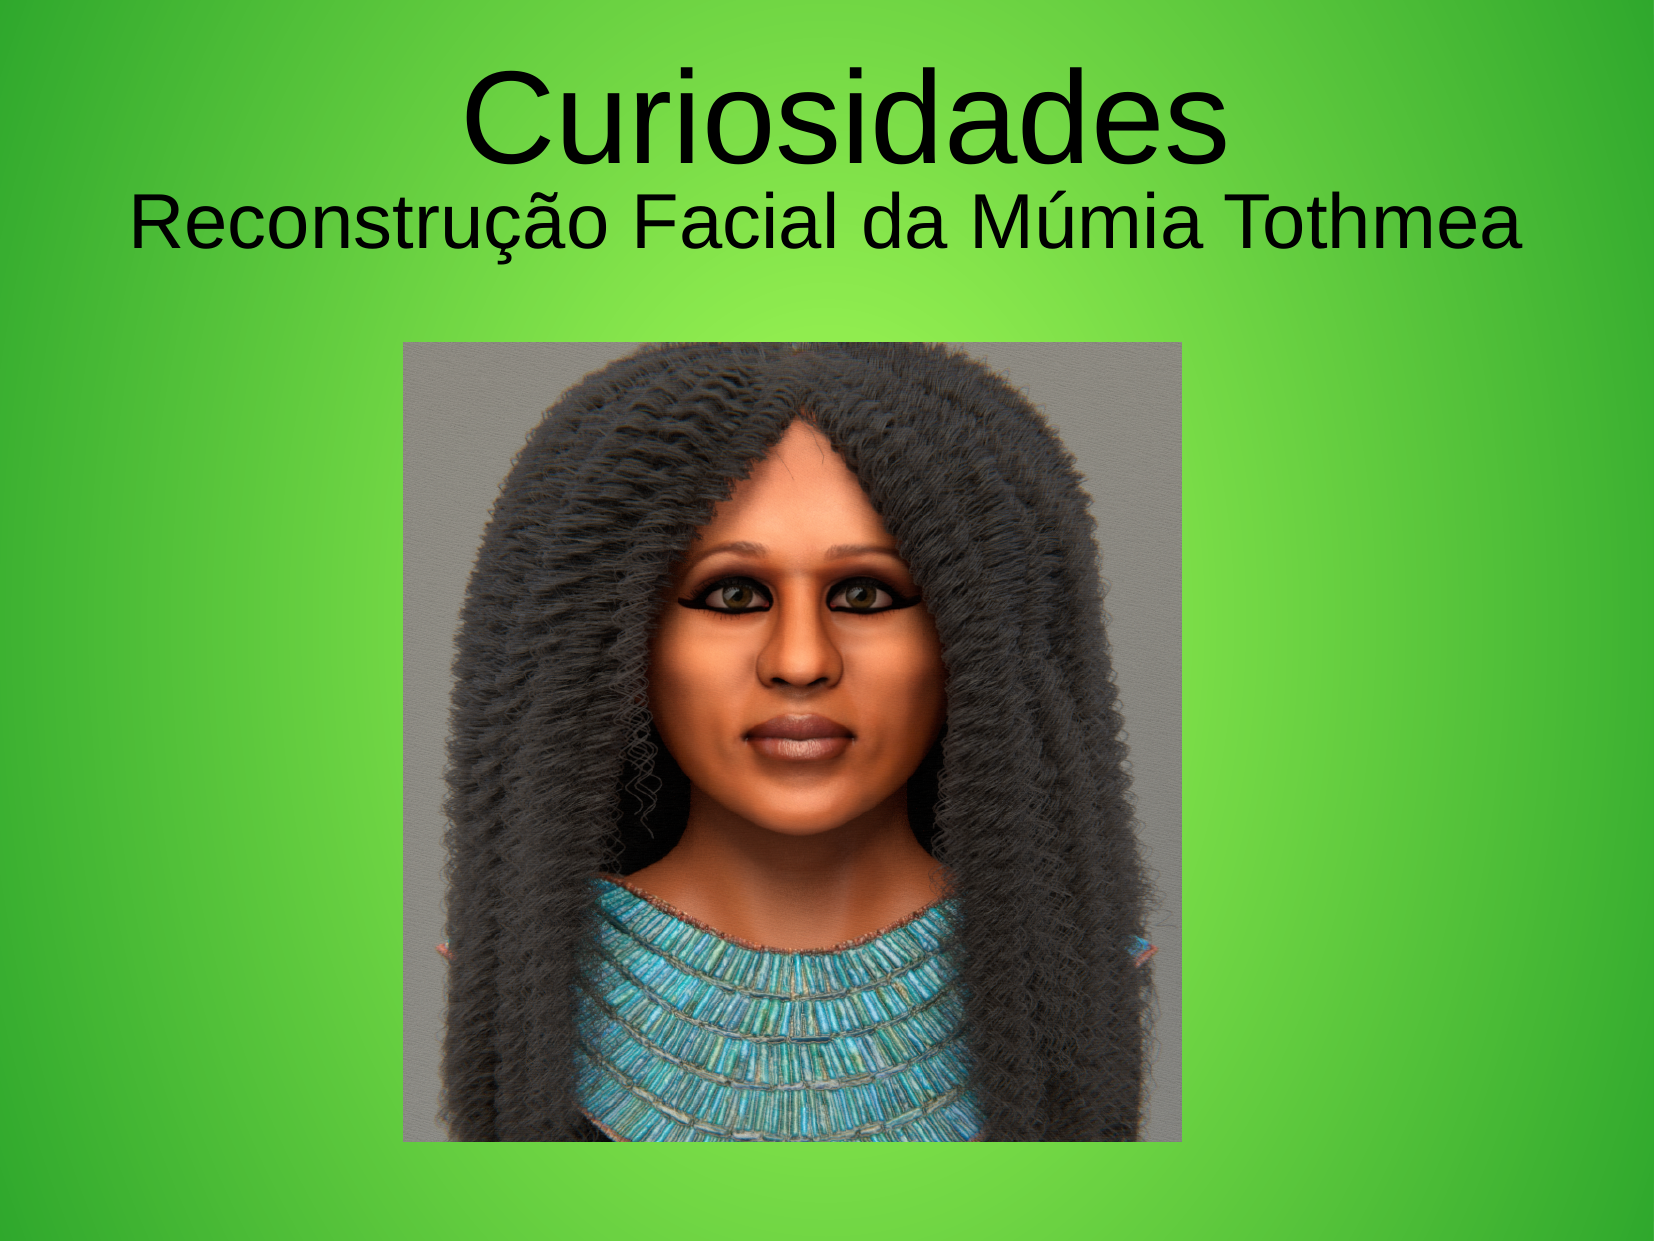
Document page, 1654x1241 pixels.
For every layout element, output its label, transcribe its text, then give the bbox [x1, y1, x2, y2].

picture [403, 342, 1182, 1142]
list Reconstrução Facial da Múmia Tothmea [82, 177, 1571, 390]
title Curiosidades [82, 13, 1571, 177]
